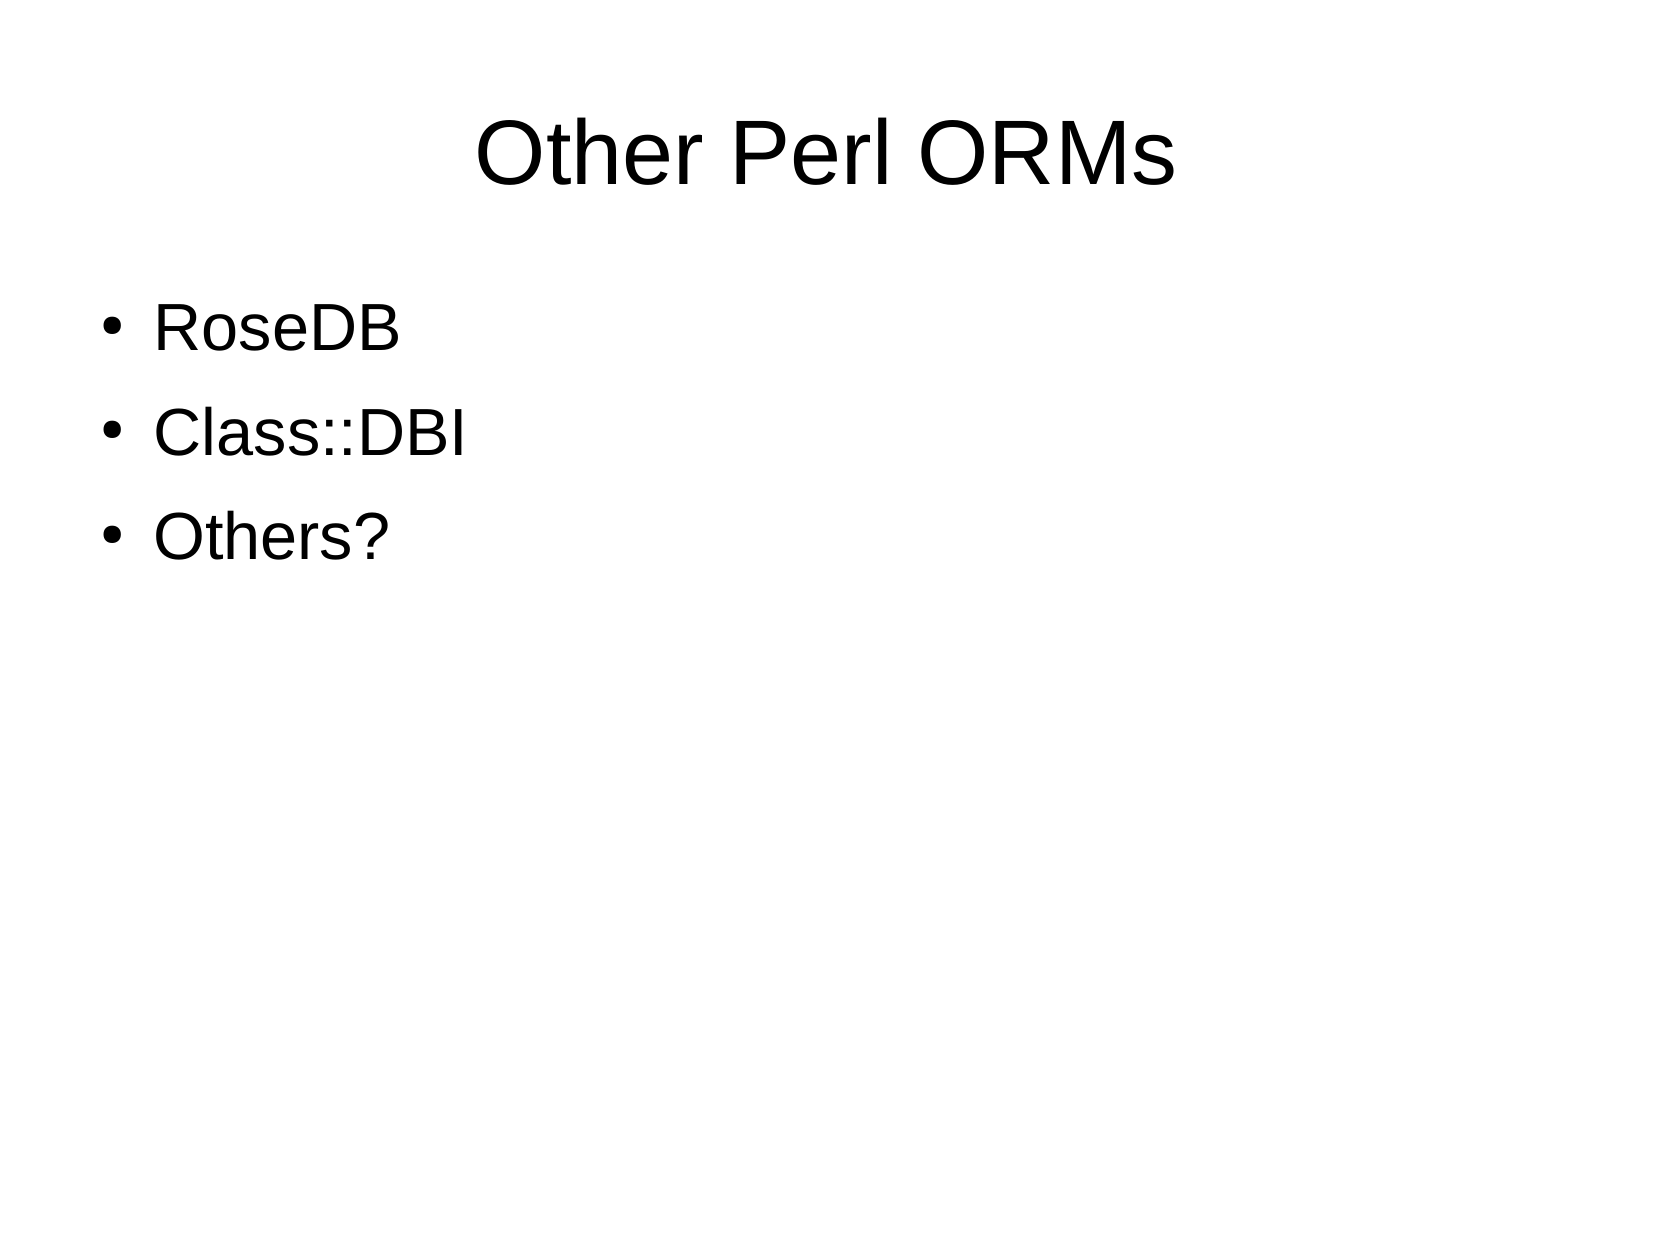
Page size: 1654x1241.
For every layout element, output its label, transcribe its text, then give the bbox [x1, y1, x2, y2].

title Other Perl ORMs [82, 49, 1571, 257]
list RoseDB Class::DBI Others? [82, 290, 1571, 1109]
